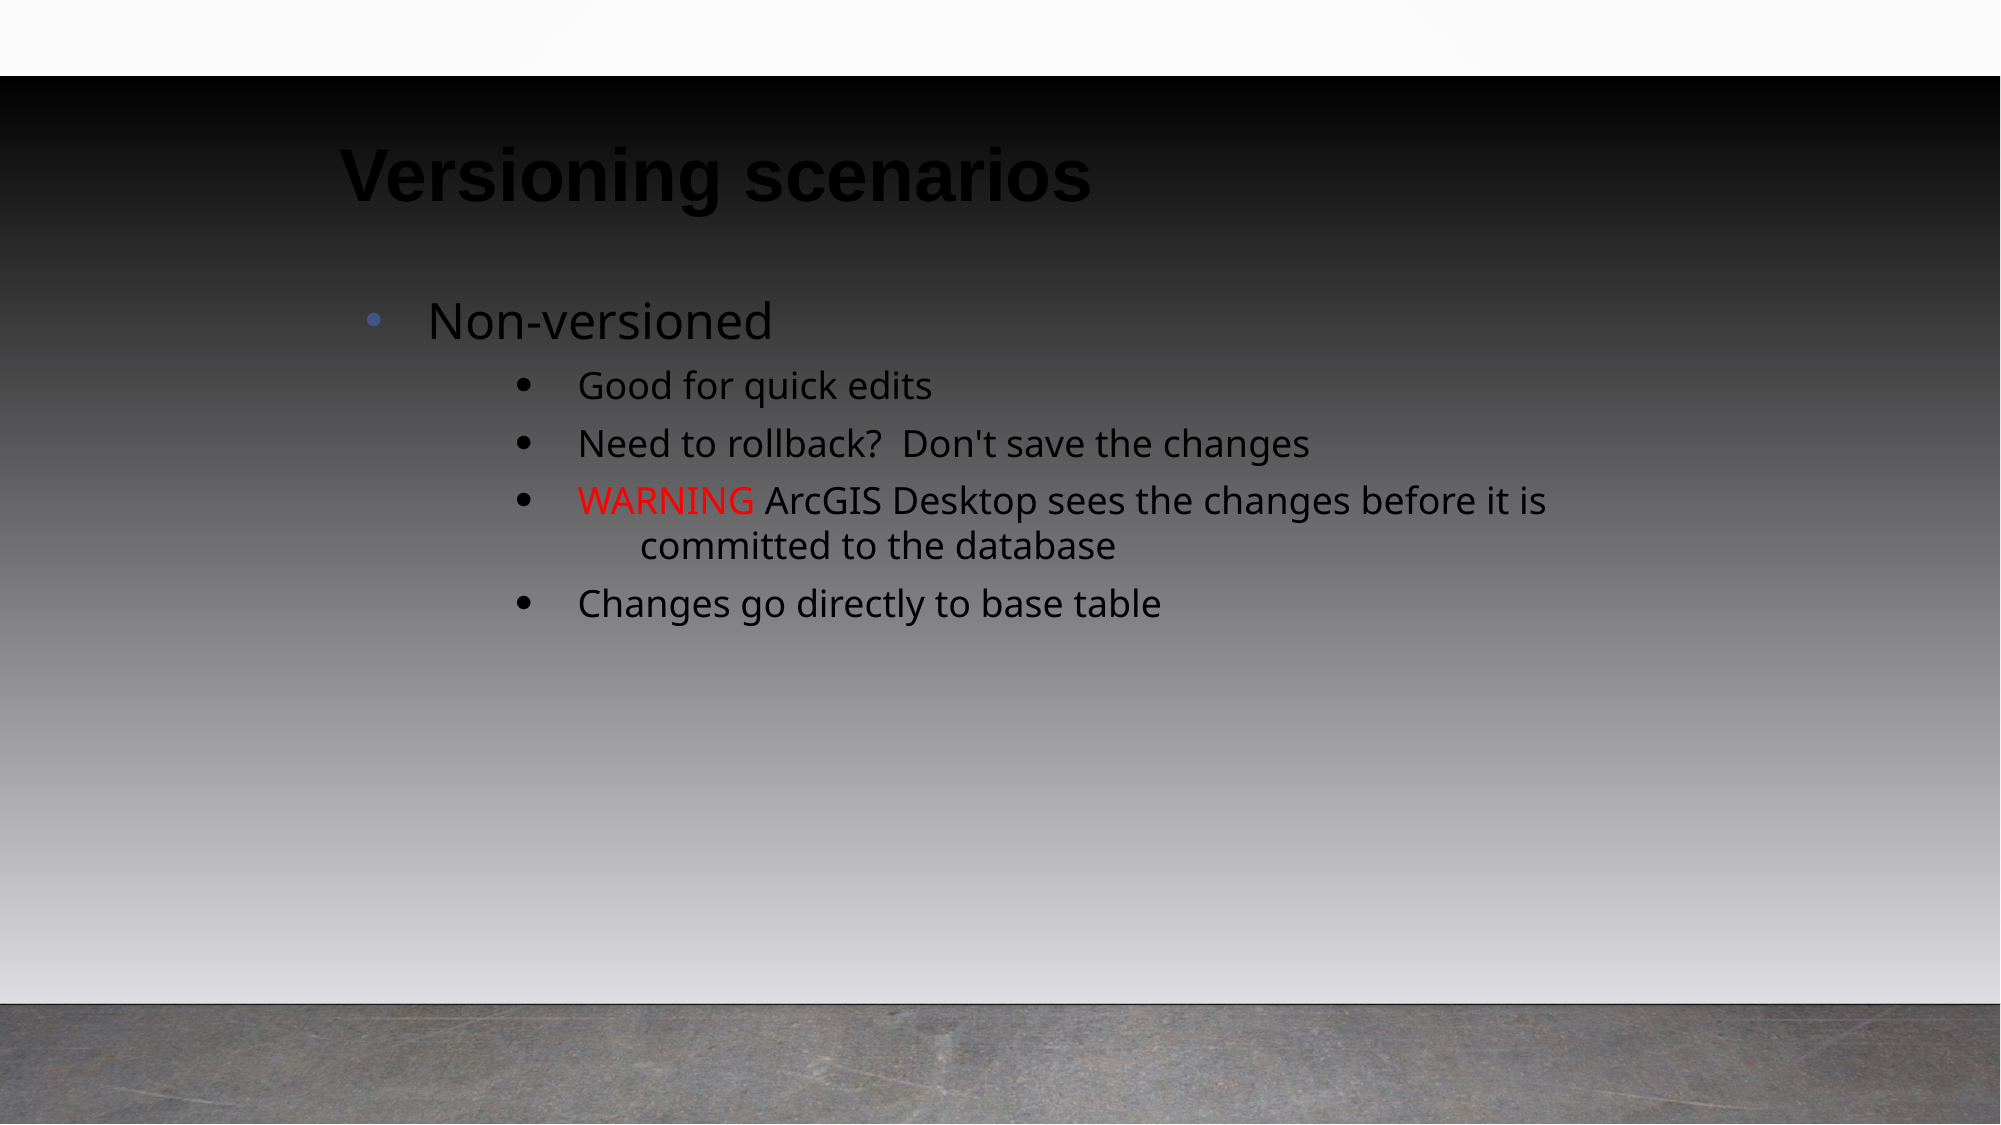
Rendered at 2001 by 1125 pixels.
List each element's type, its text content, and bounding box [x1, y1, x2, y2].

title Versioning scenarios [324, 45, 1675, 233]
list Non-versioned Good for quick edits Need to rollback? Don't save the changes WARNING ArcGIS Desktop sees the changes before it is committed to the database Changes go directly to base table [324, 262, 1675, 1078]
